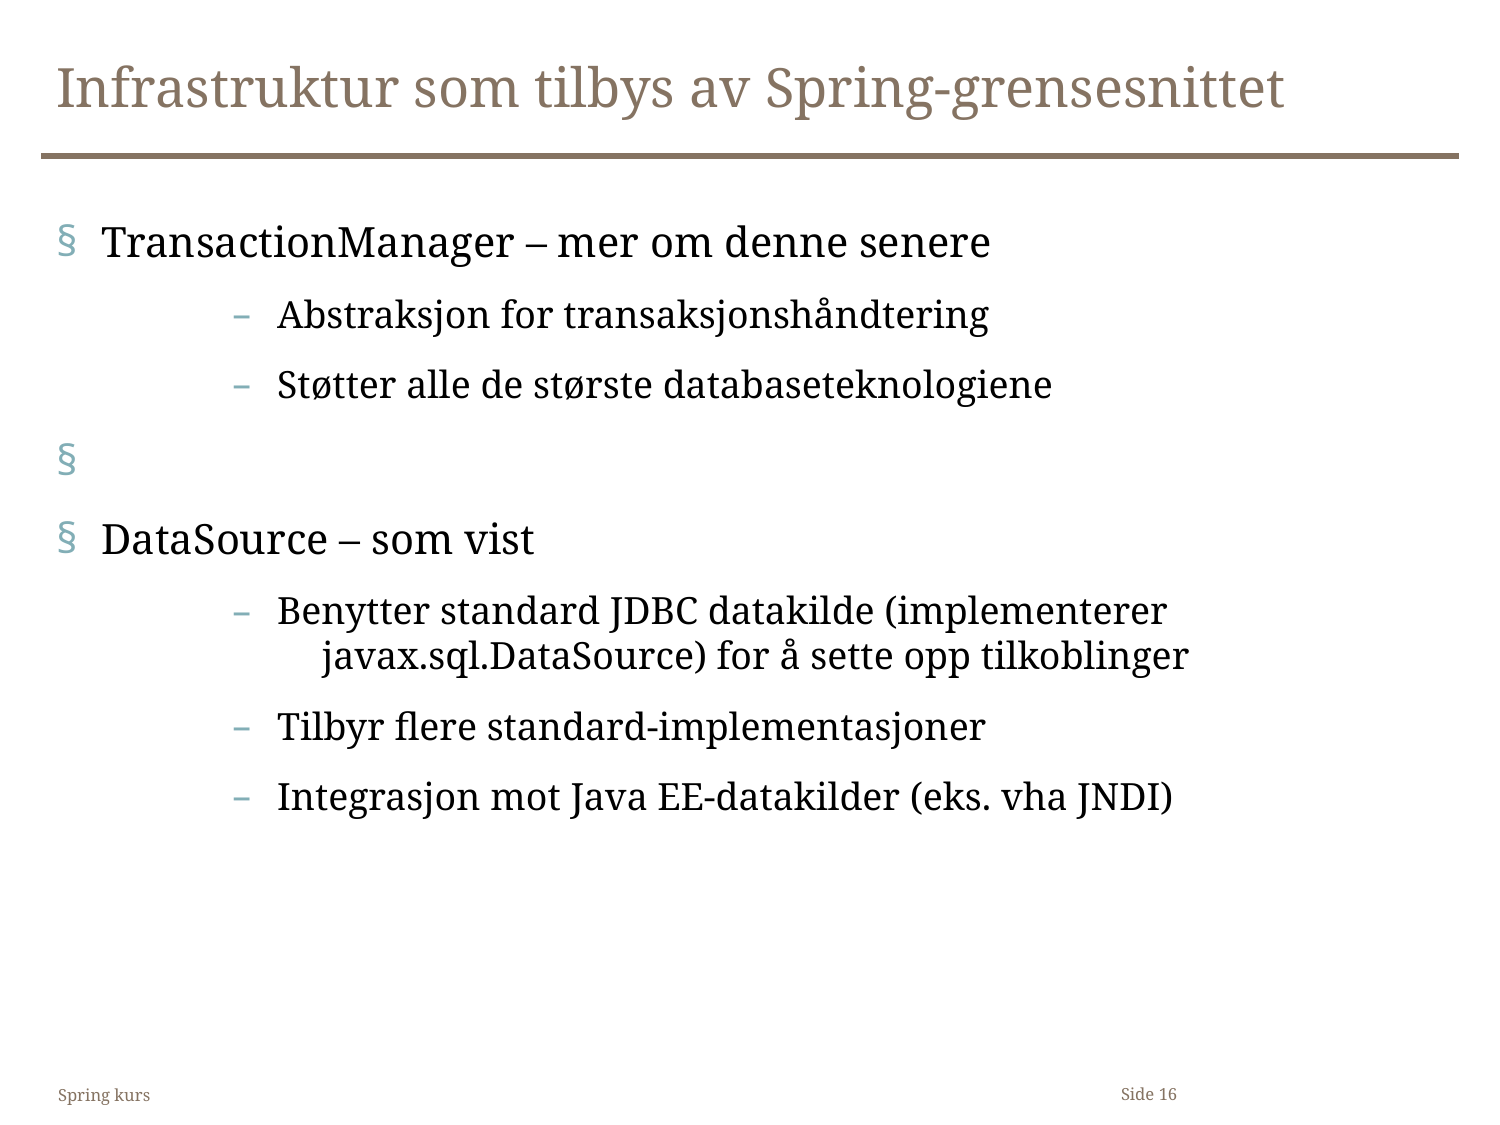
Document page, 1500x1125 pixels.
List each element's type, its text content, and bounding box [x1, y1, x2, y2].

text_box Spring kurs [43, 1065, 751, 1125]
title Infrastruktur som tilbys av Spring-grensesnittet [40, 27, 1459, 146]
text_box Side <number> [1105, 1065, 1457, 1125]
list TransactionManager – mer om denne senere Abstraksjon for transaksjonshåndtering Støtter alle de største databaseteknologiene DataSource – som vist Benytter standard JDBC datakilde (implementerer javax.sql.DataSource) for å sette opp tilkoblinger Tilbyr flere standard-implementasjoner Integrasjon mot Java EE-datakilder (eks. vha JNDI) [41, 208, 1455, 1005]
